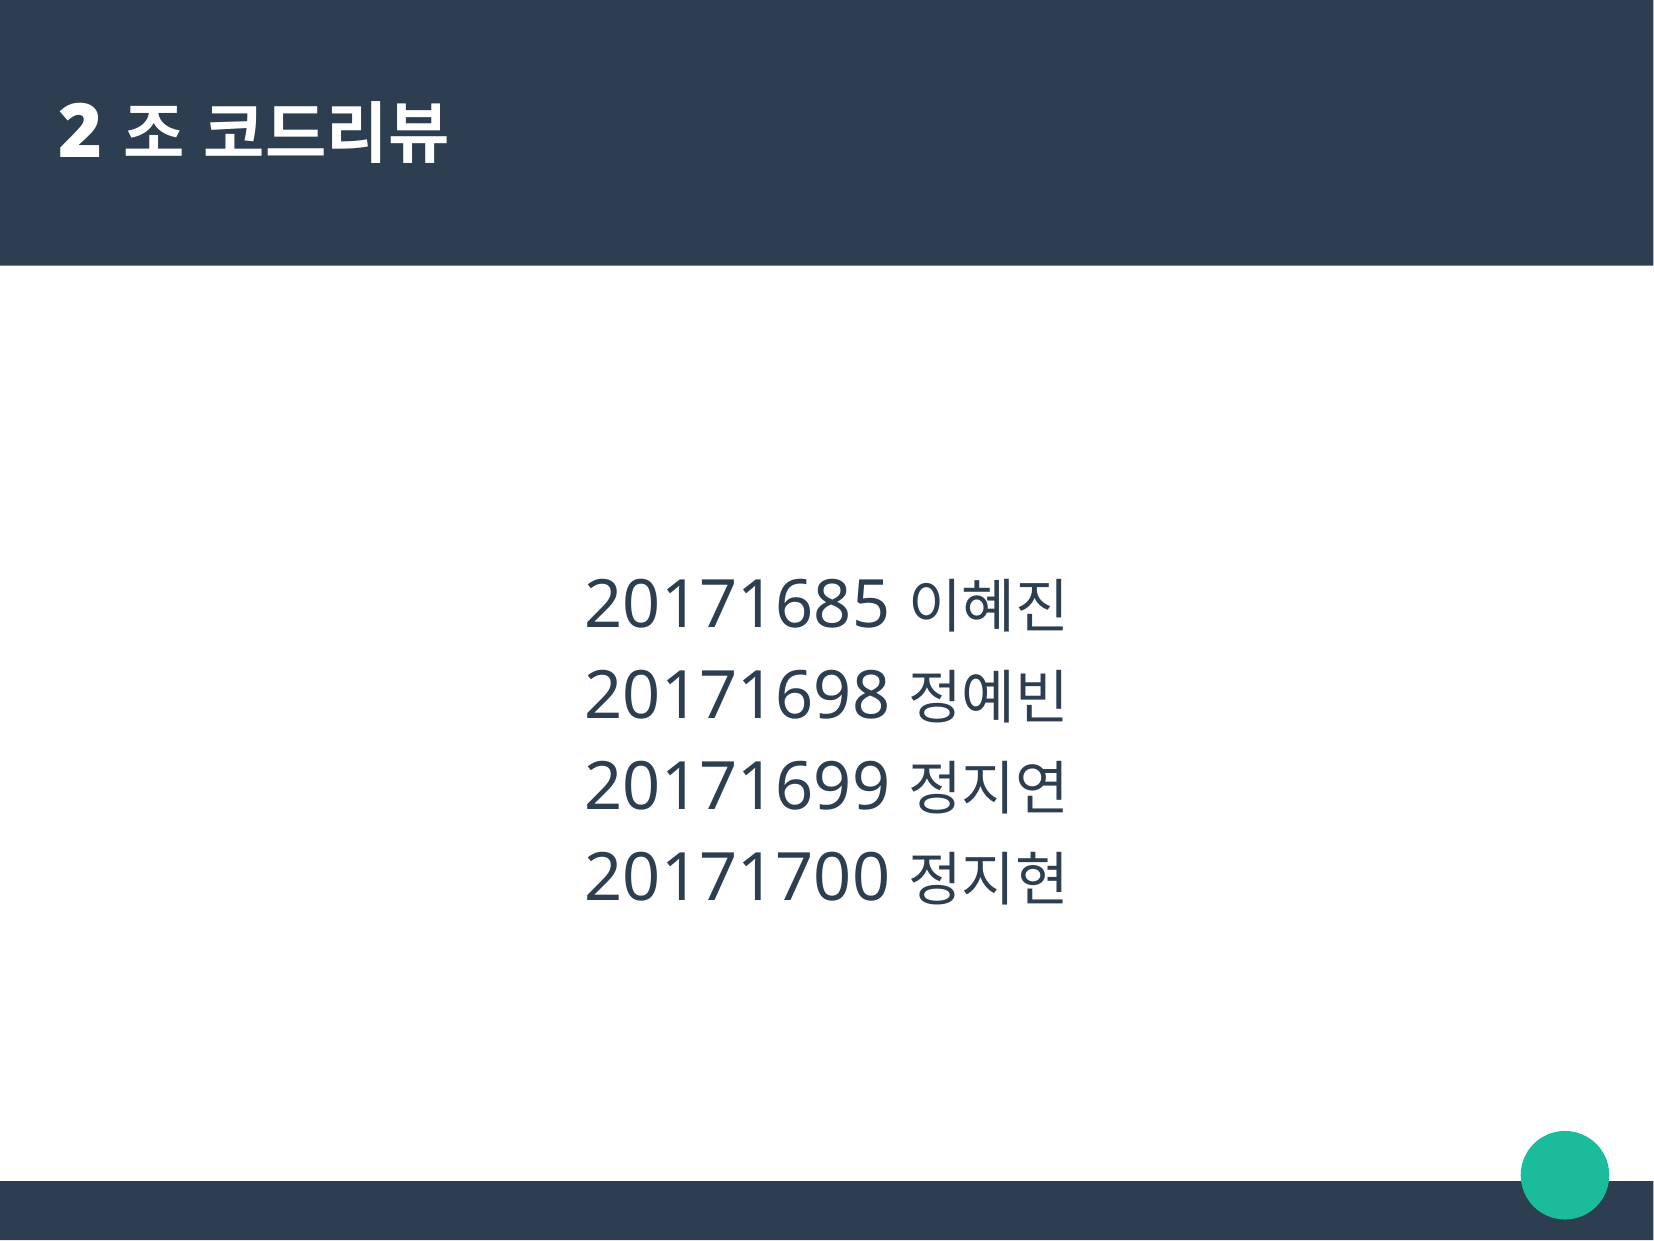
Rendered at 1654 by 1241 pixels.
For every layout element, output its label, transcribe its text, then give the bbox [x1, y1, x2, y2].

subtitle 20171685 이혜진 20171698 정예빈 20171699 정지연 20171700 정지현 [59, 324, 1595, 1152]
title 2조 코드리뷰 [59, 49, 1595, 207]
